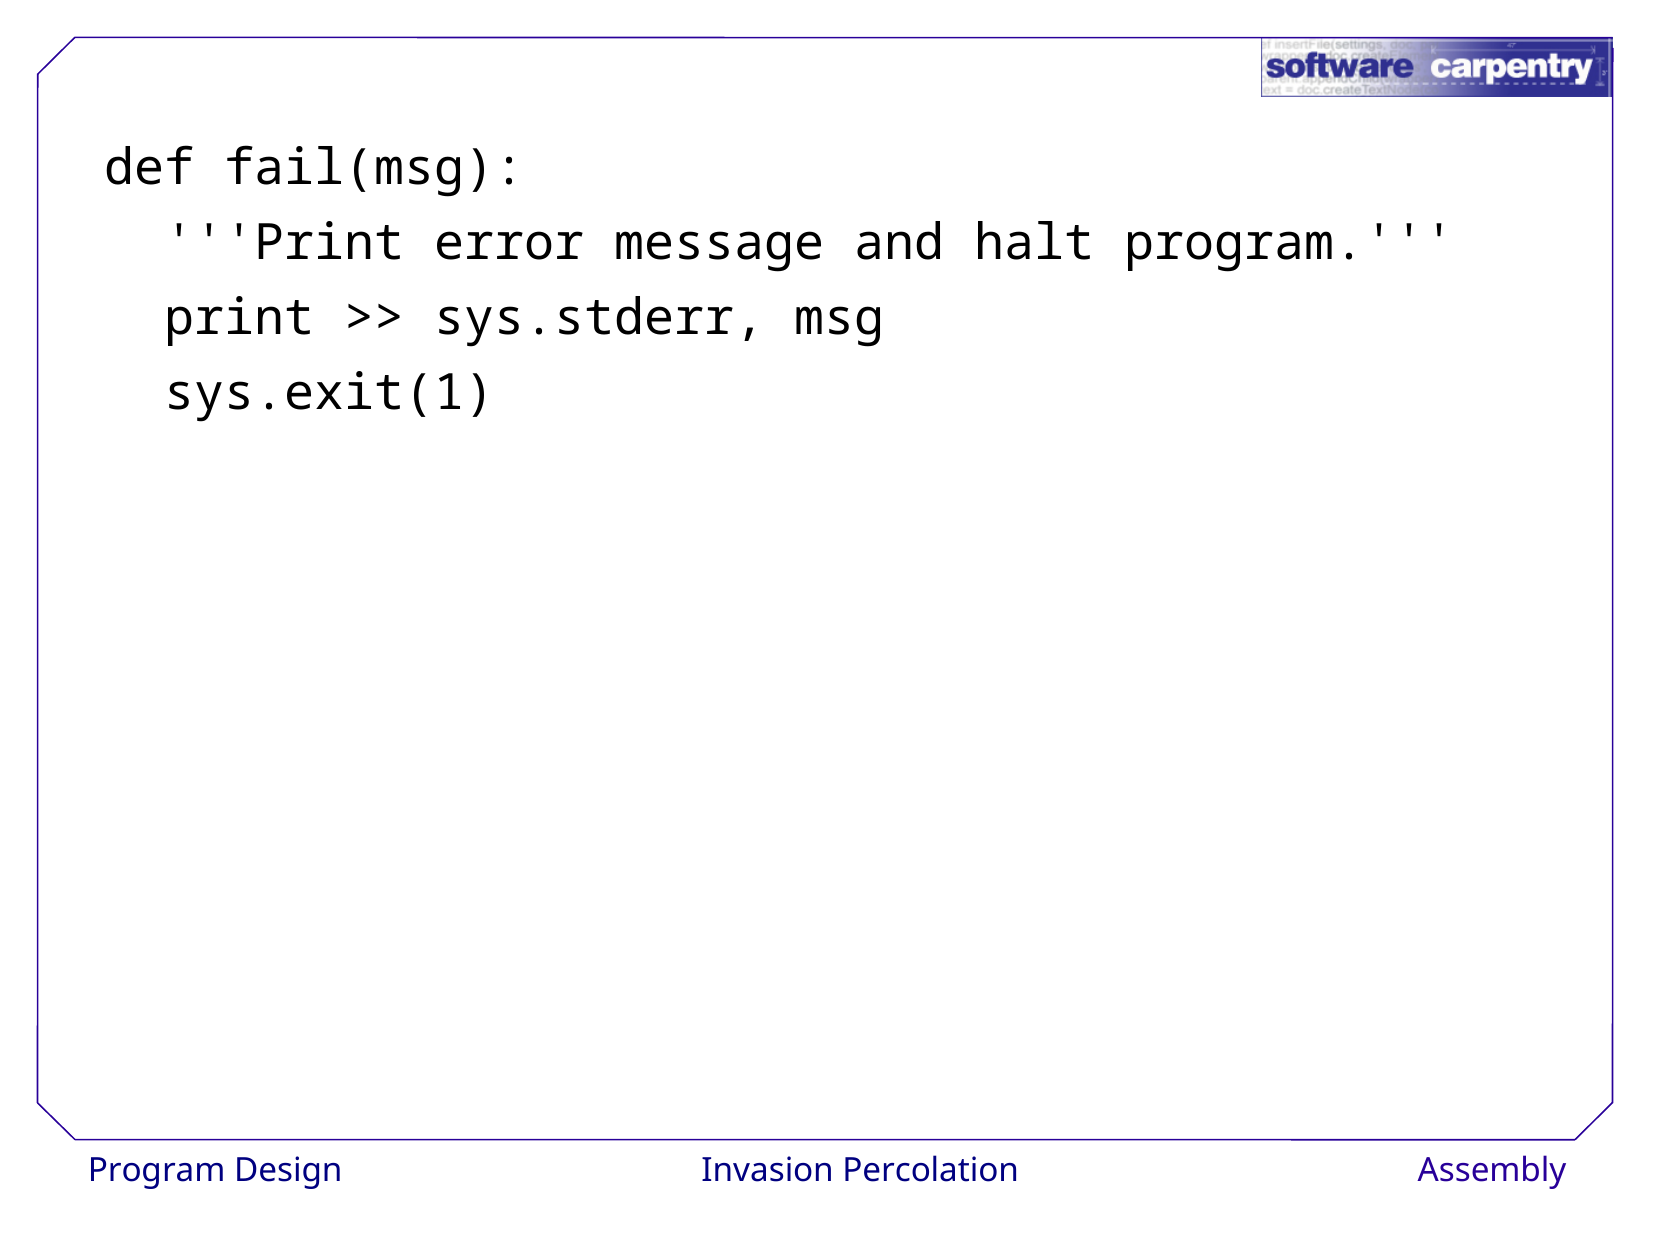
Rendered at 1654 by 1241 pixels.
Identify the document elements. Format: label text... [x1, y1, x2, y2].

picture [1261, 39, 1613, 97]
text_box def fail(msg): '''Print error message and halt program.''' print >> sys.stderr, msg sys.exit(1) [89, 112, 1508, 1055]
